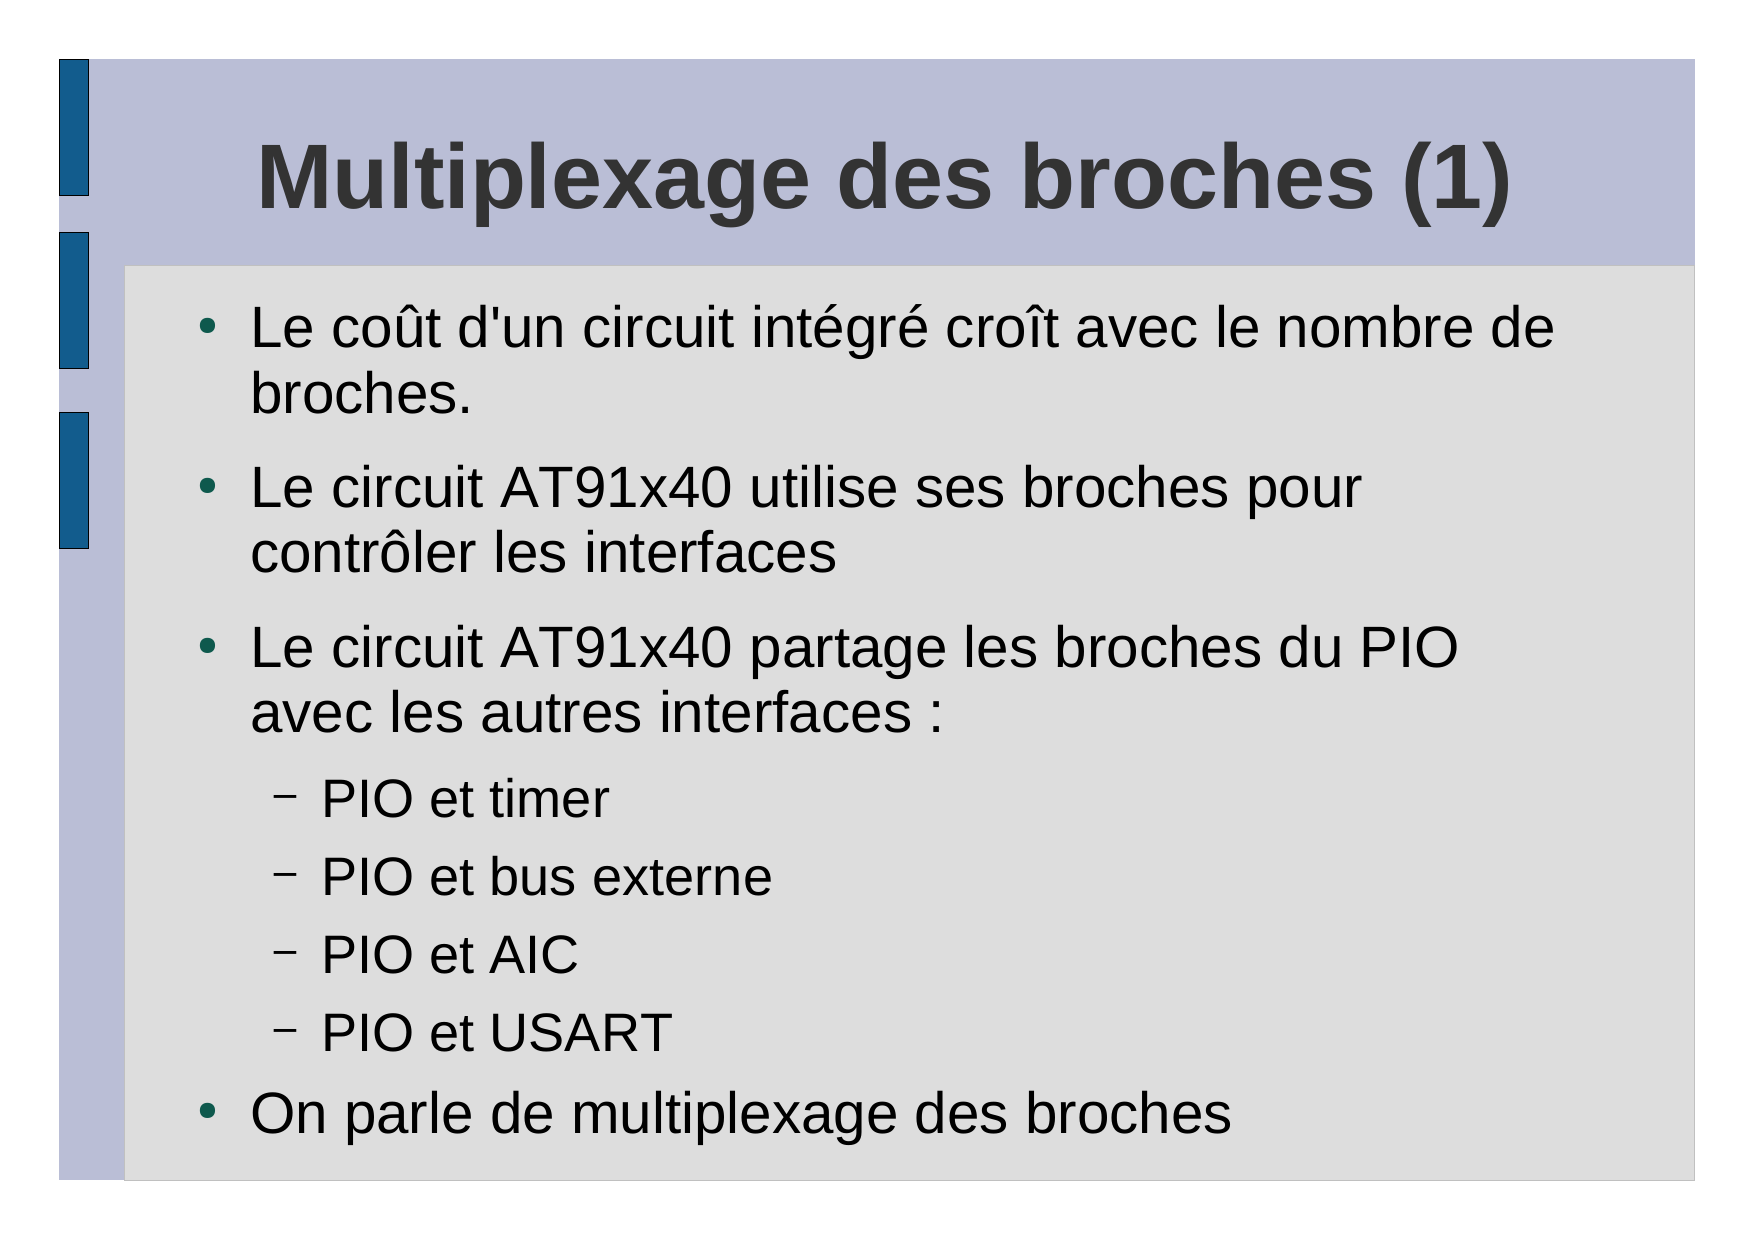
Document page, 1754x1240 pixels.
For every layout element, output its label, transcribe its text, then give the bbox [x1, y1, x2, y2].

list Le coût d'un circuit intégré croît avec le nombre de broches. Le circuit AT91x40 utilise ses broches pour contrôler les interfaces Le circuit AT91x40 partage les broches du PIO avec les autres interfaces : PIO et timer PIO et bus externe PIO et AIC PIO et USART On parle de multiplexage des broches [179, 295, 1577, 1145]
title Multiplexage des broches (1) [118, 88, 1654, 266]
